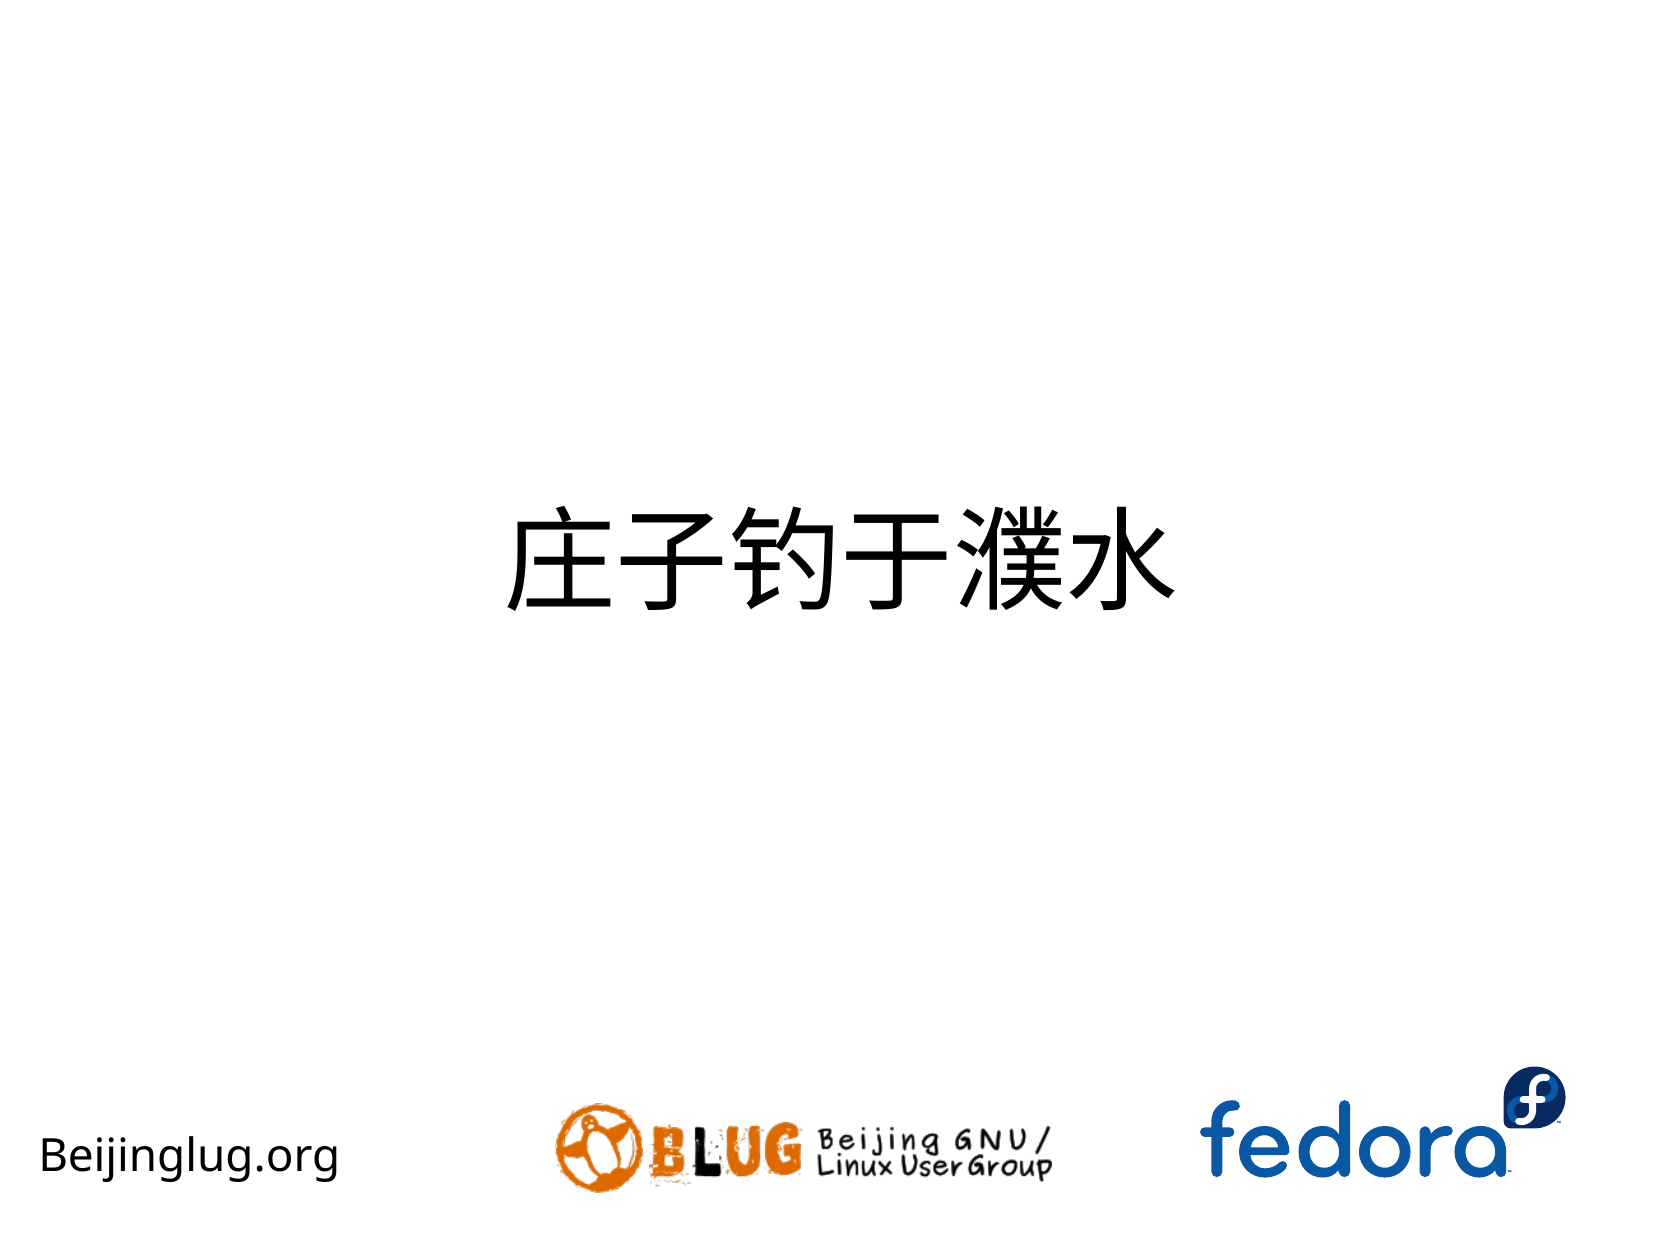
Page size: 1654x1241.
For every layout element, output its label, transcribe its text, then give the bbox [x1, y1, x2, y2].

picture [555, 1103, 1052, 1193]
text_box 庄子钓于濮水 [488, 463, 1193, 645]
